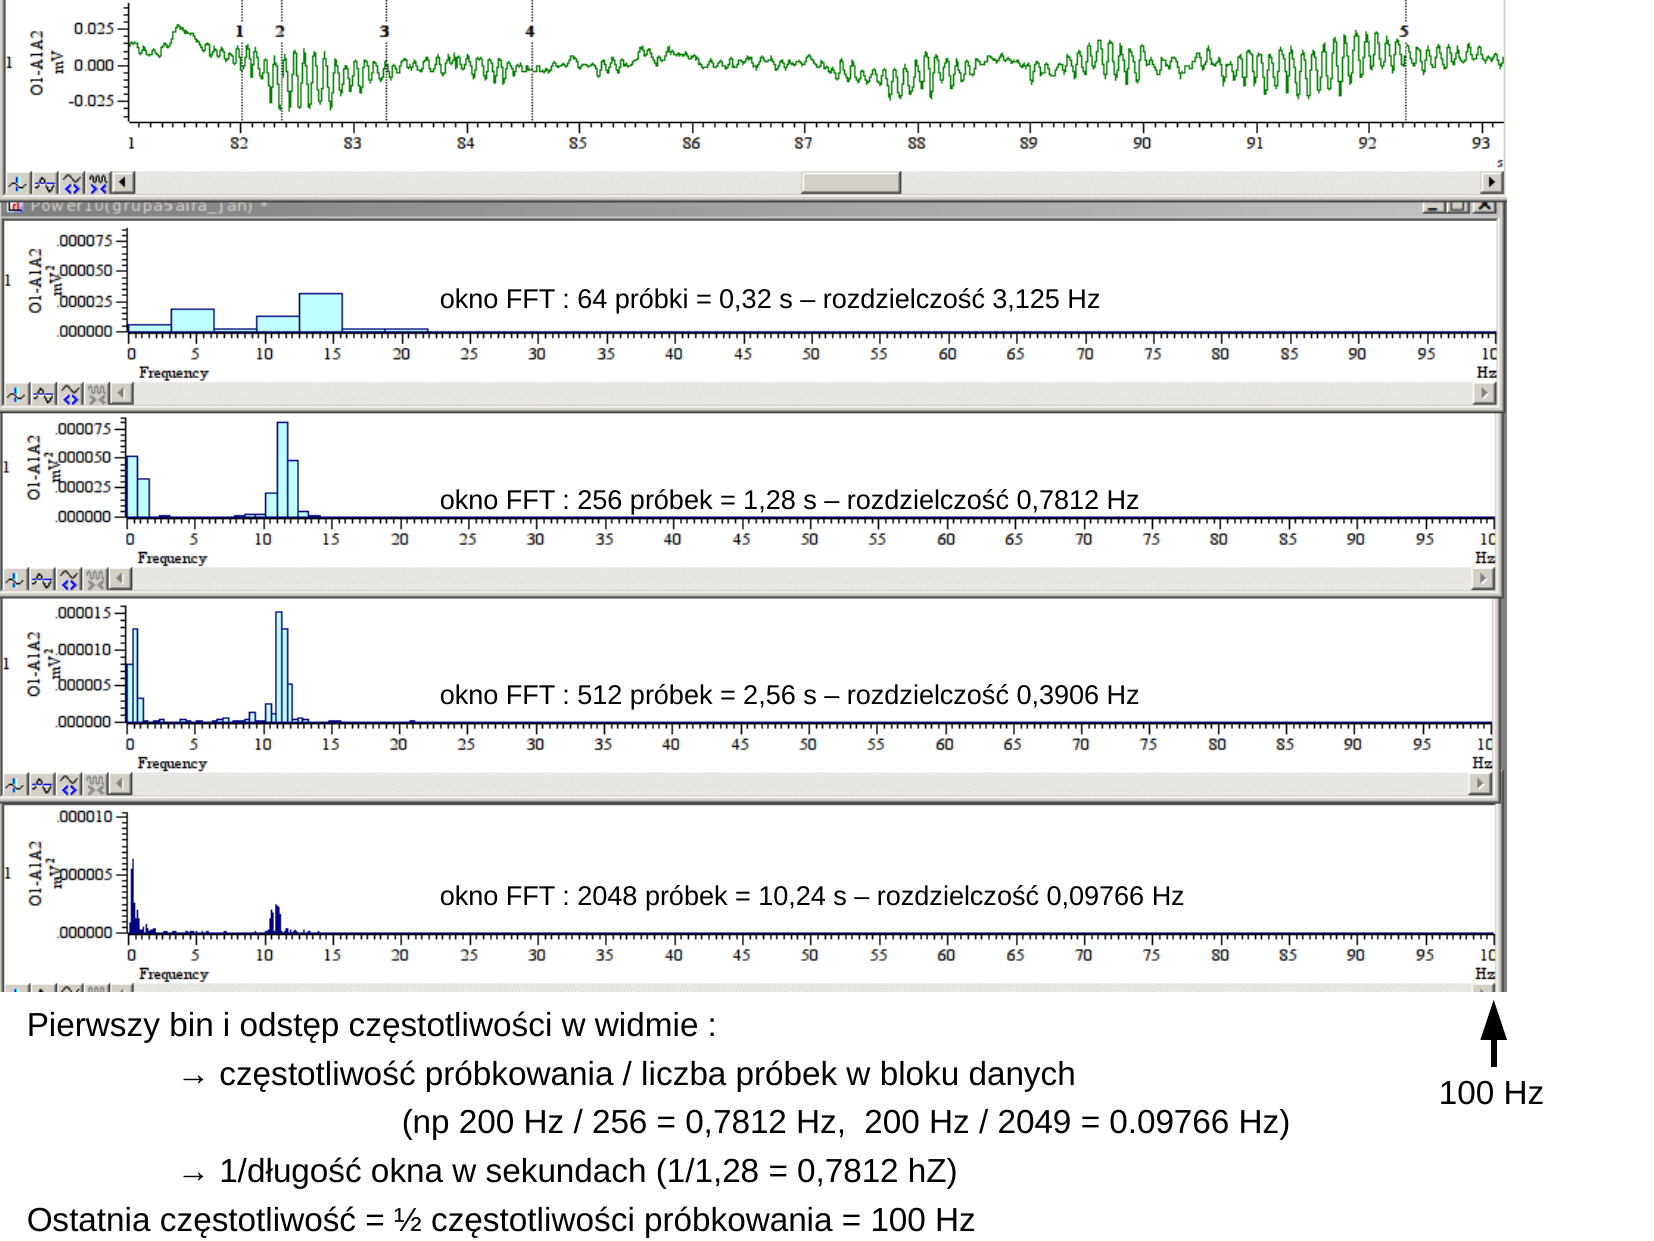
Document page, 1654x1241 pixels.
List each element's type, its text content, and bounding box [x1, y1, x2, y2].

text_box okno FFT : 512 próbek = 2,56 s – rozdzielczość 0,3906 Hz [425, 672, 1284, 725]
text_box okno FFT : 256 próbek = 1,28 s – rozdzielczość 0,7812 Hz [425, 477, 1284, 530]
picture [0, 0, 1507, 992]
text_box Pierwszy bin i odstęp częstotliwości w widmie : → częstotliwość próbkowania / liczba próbek w bloku danych (np 200 Hz / 256 = 0,7812 Hz, 200 Hz / 2049 = 0.09766 Hz) → 1/długość okna w sekundach (1/1,28 = 0,7812 hZ) Ostatnia częstotliwość = ½ częstotliwości próbkowania = 100 Hz [12, 998, 1419, 1241]
text_box okno FFT : 2048 próbek = 10,24 s – rozdzielczość 0,09766 Hz [425, 873, 1284, 926]
text_box 100 Hz [1424, 1067, 1560, 1120]
text_box okno FFT : 64 próbki = 0,32 s – rozdzielczość 3,125 Hz [425, 277, 1284, 330]
